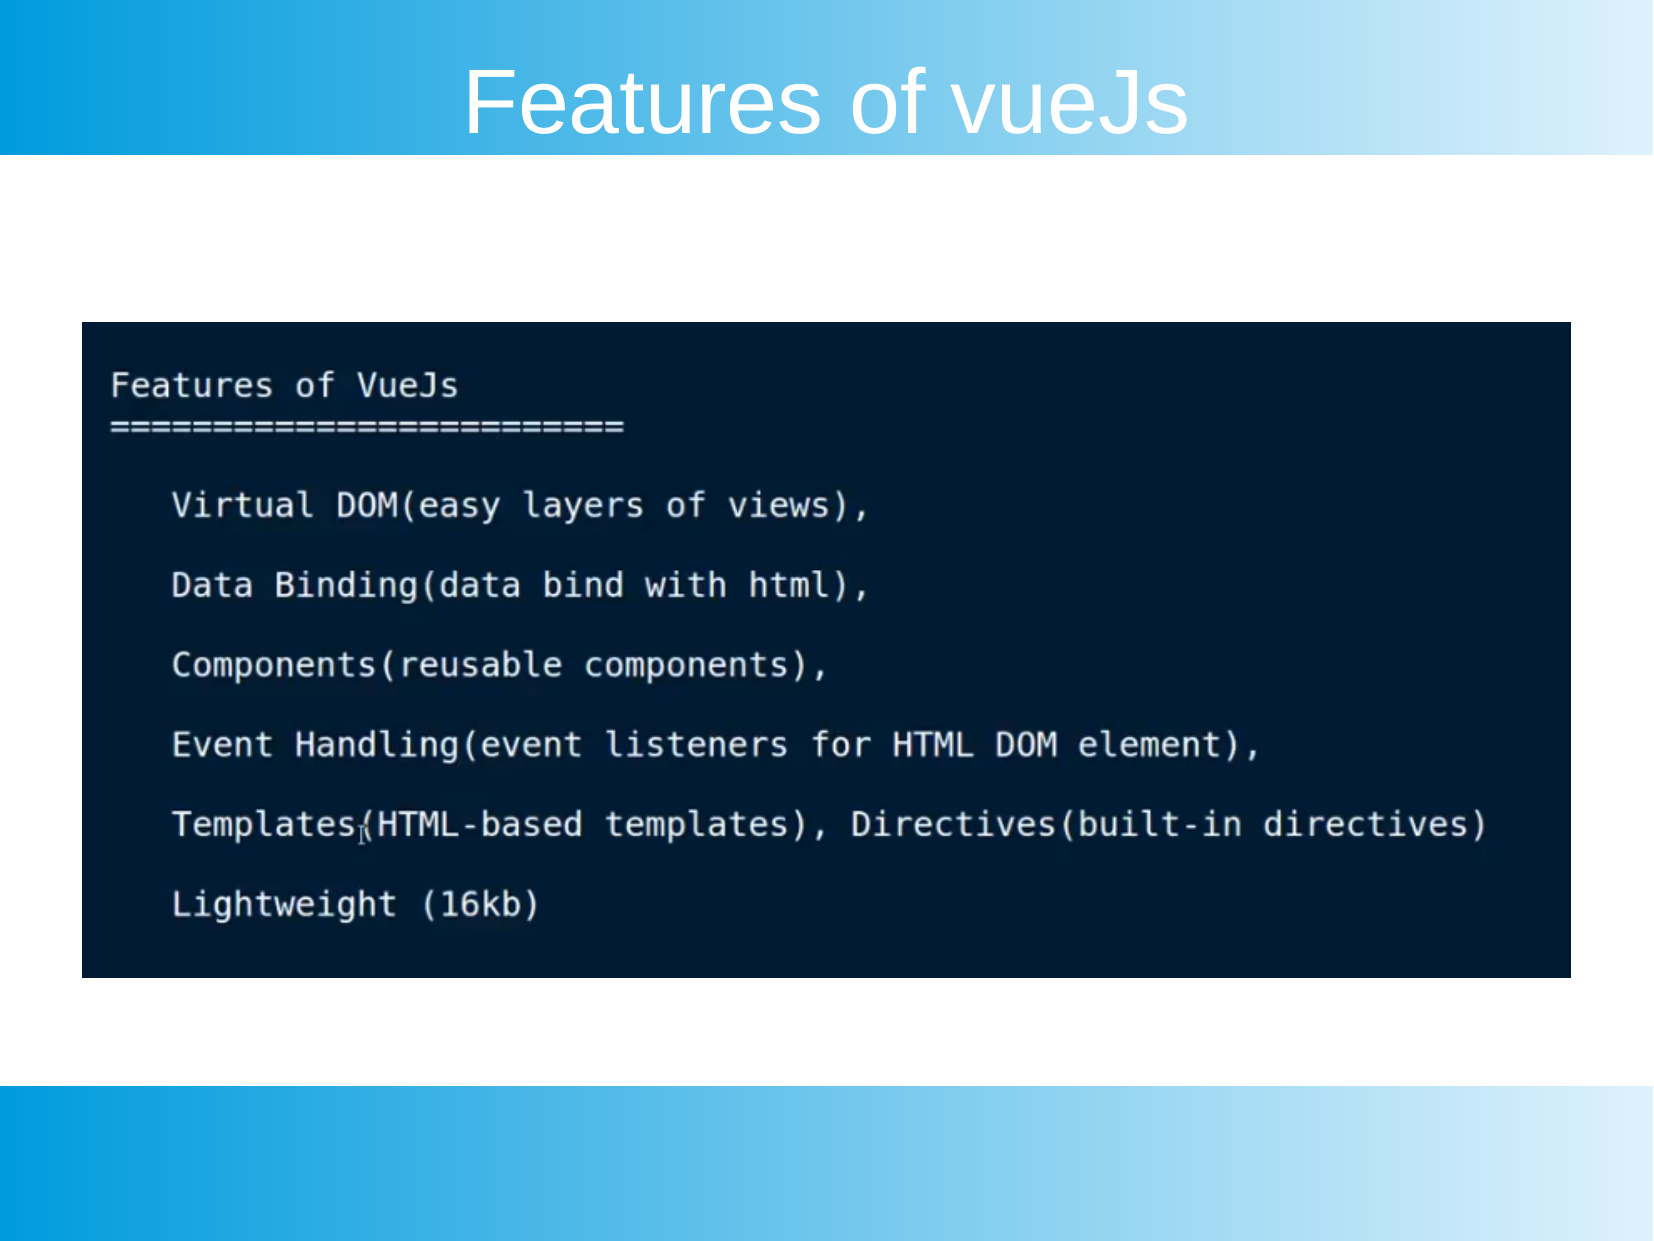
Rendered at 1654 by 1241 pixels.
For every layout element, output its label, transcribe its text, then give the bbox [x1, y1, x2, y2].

picture [82, 322, 1571, 978]
title Features of vueJs [82, 49, 1571, 155]
